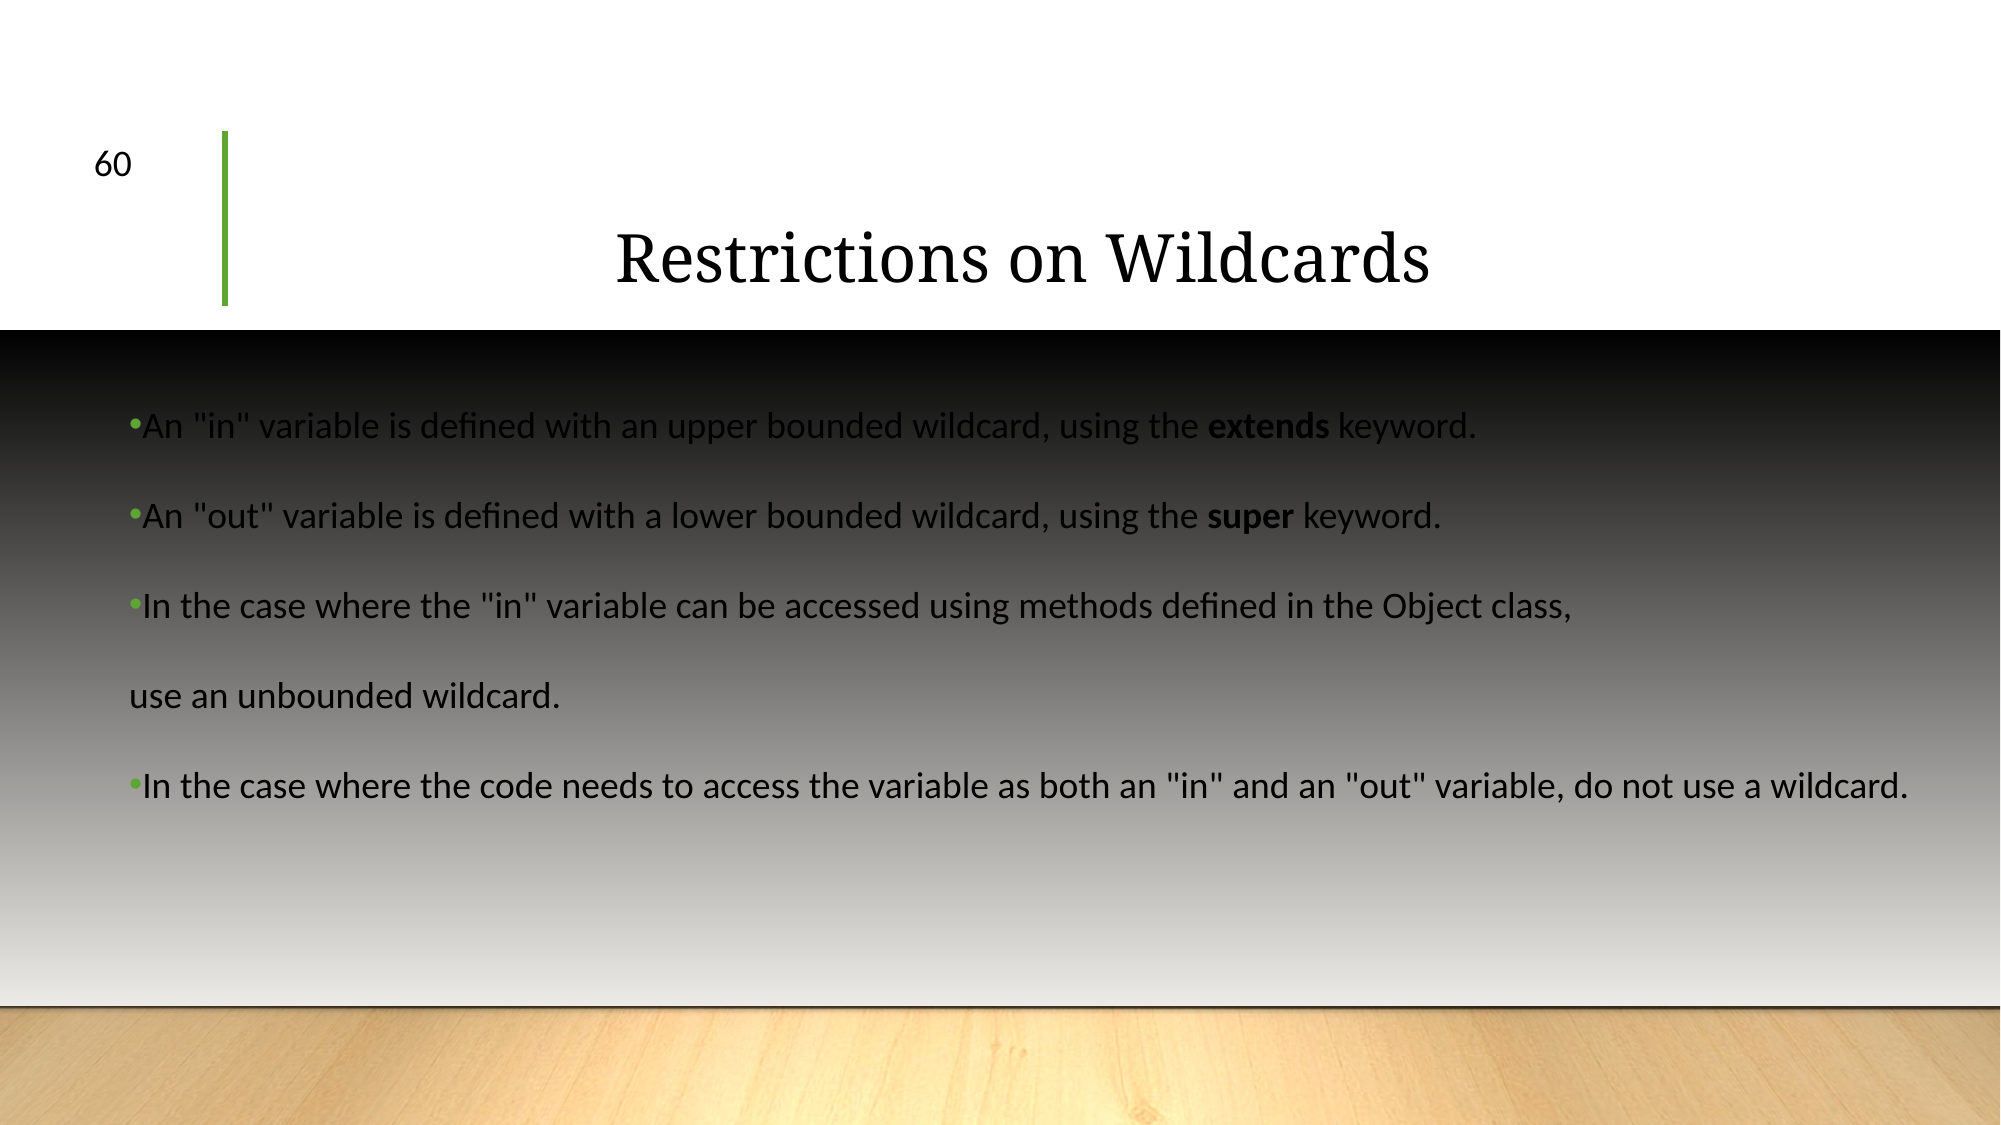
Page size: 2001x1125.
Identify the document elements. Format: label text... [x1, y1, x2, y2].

list An "in" variable is defined with an upper bounded wildcard, using the extends keyword. An "out" variable is defined with a lower bounded wildcard, using the super keyword. In the case where the "in" variable can be accessed using methods defined in the Object class, use an unbounded wildcard. In the case where the code needs to access the variable as both an "in" and an "out" variable, do not use a wildcard. [114, 284, 1952, 923]
text_box [78, 131, 212, 214]
title Restrictions on Wildcards [251, 131, 1814, 284]
